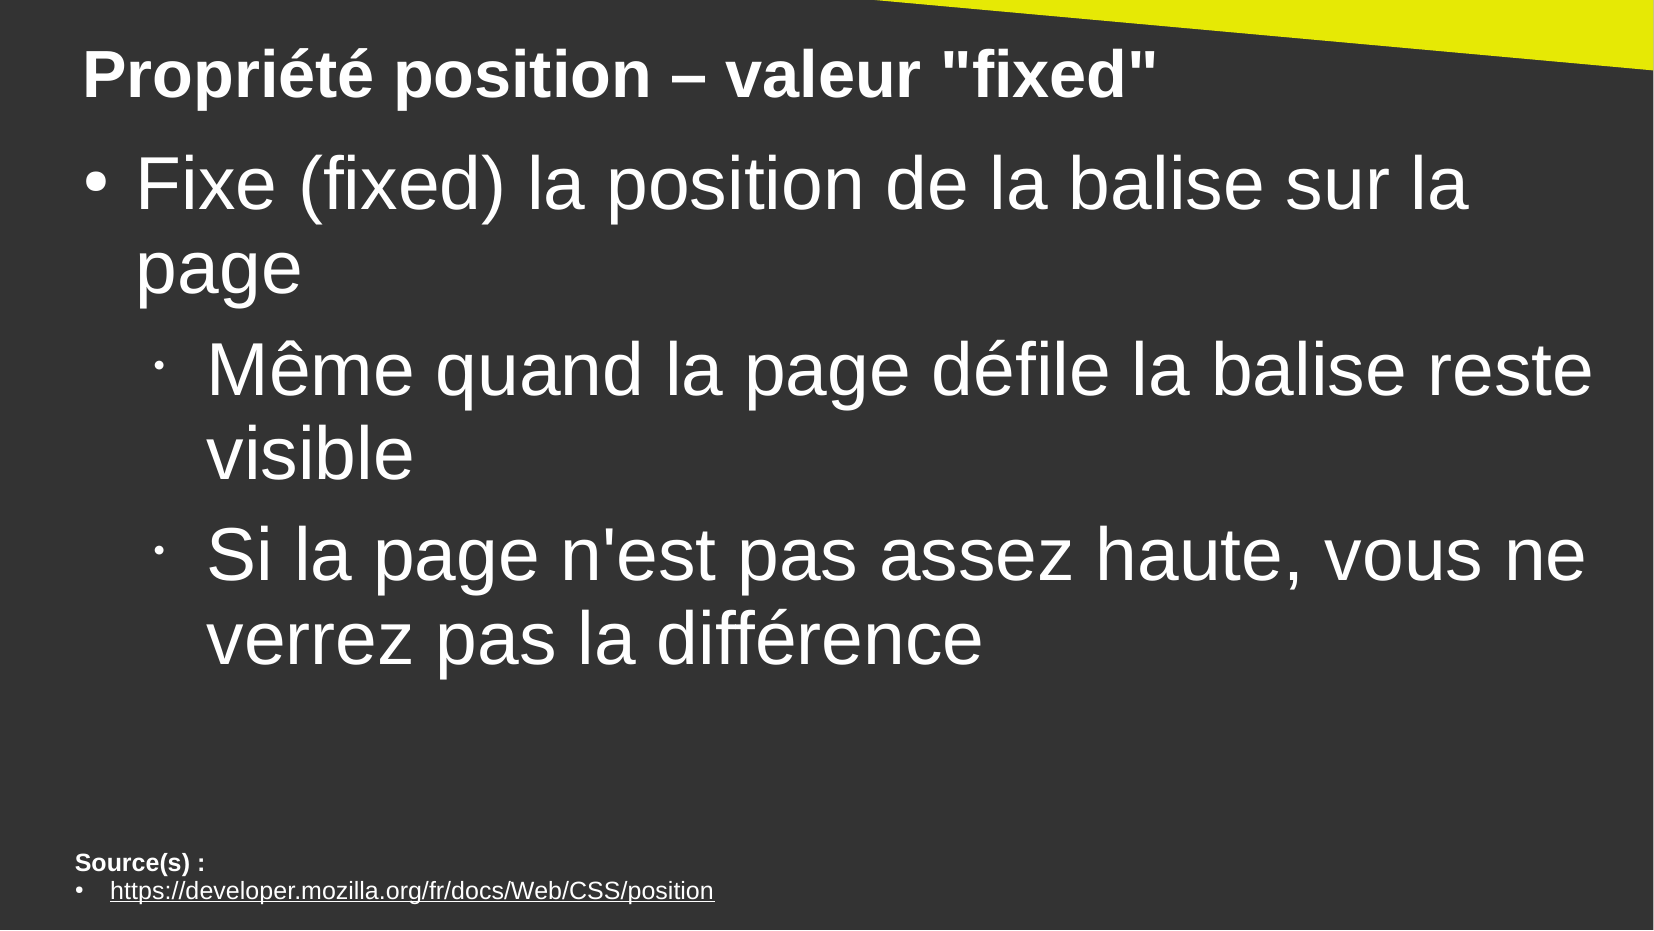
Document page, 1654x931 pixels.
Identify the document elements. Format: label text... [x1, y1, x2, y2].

text_box [874, 0, 1654, 71]
text_box Source(s) : https://developer.mozilla.org/fr/docs/Web/CSS/position [60, 841, 1546, 931]
title Propriété position – valeur "fixed" [82, 37, 1571, 114]
list Fixe (fixed) la position de la balise sur la page Même quand la page défile la balise reste visible Si la page n'est pas assez haute, vous ne verrez pas la différence [64, 141, 1604, 709]
